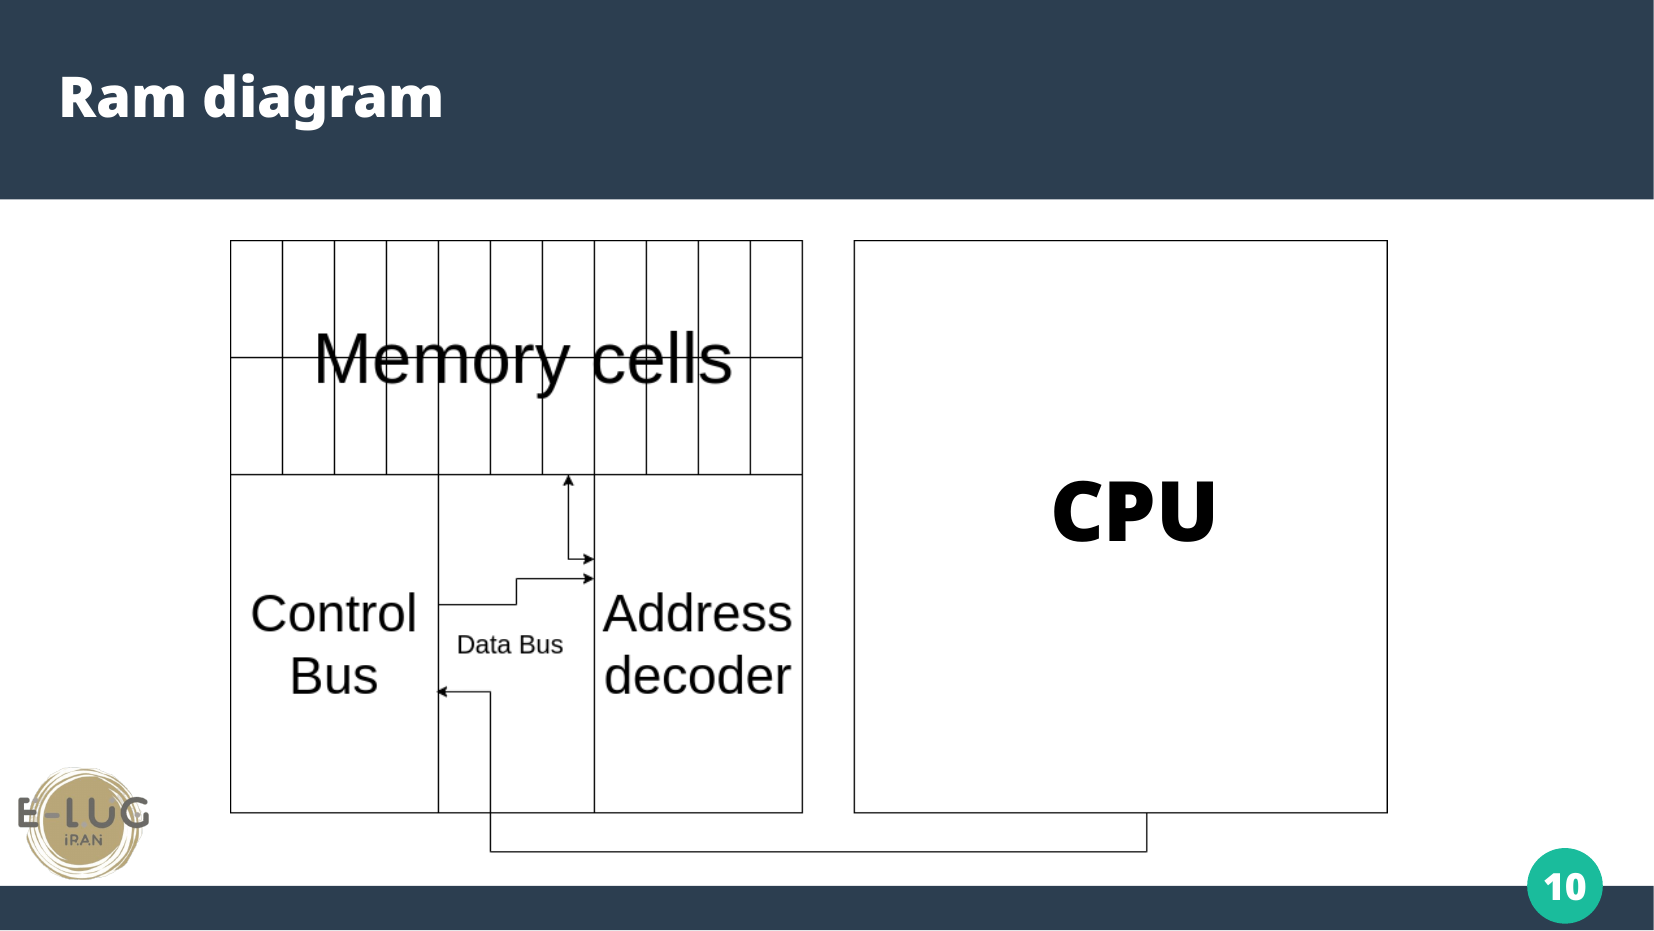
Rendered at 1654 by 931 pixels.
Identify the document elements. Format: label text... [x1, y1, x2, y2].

title Ram diagram [59, 37, 1595, 155]
picture [0, 749, 168, 901]
picture [230, 240, 1388, 863]
title CPU [1050, 487, 1313, 531]
